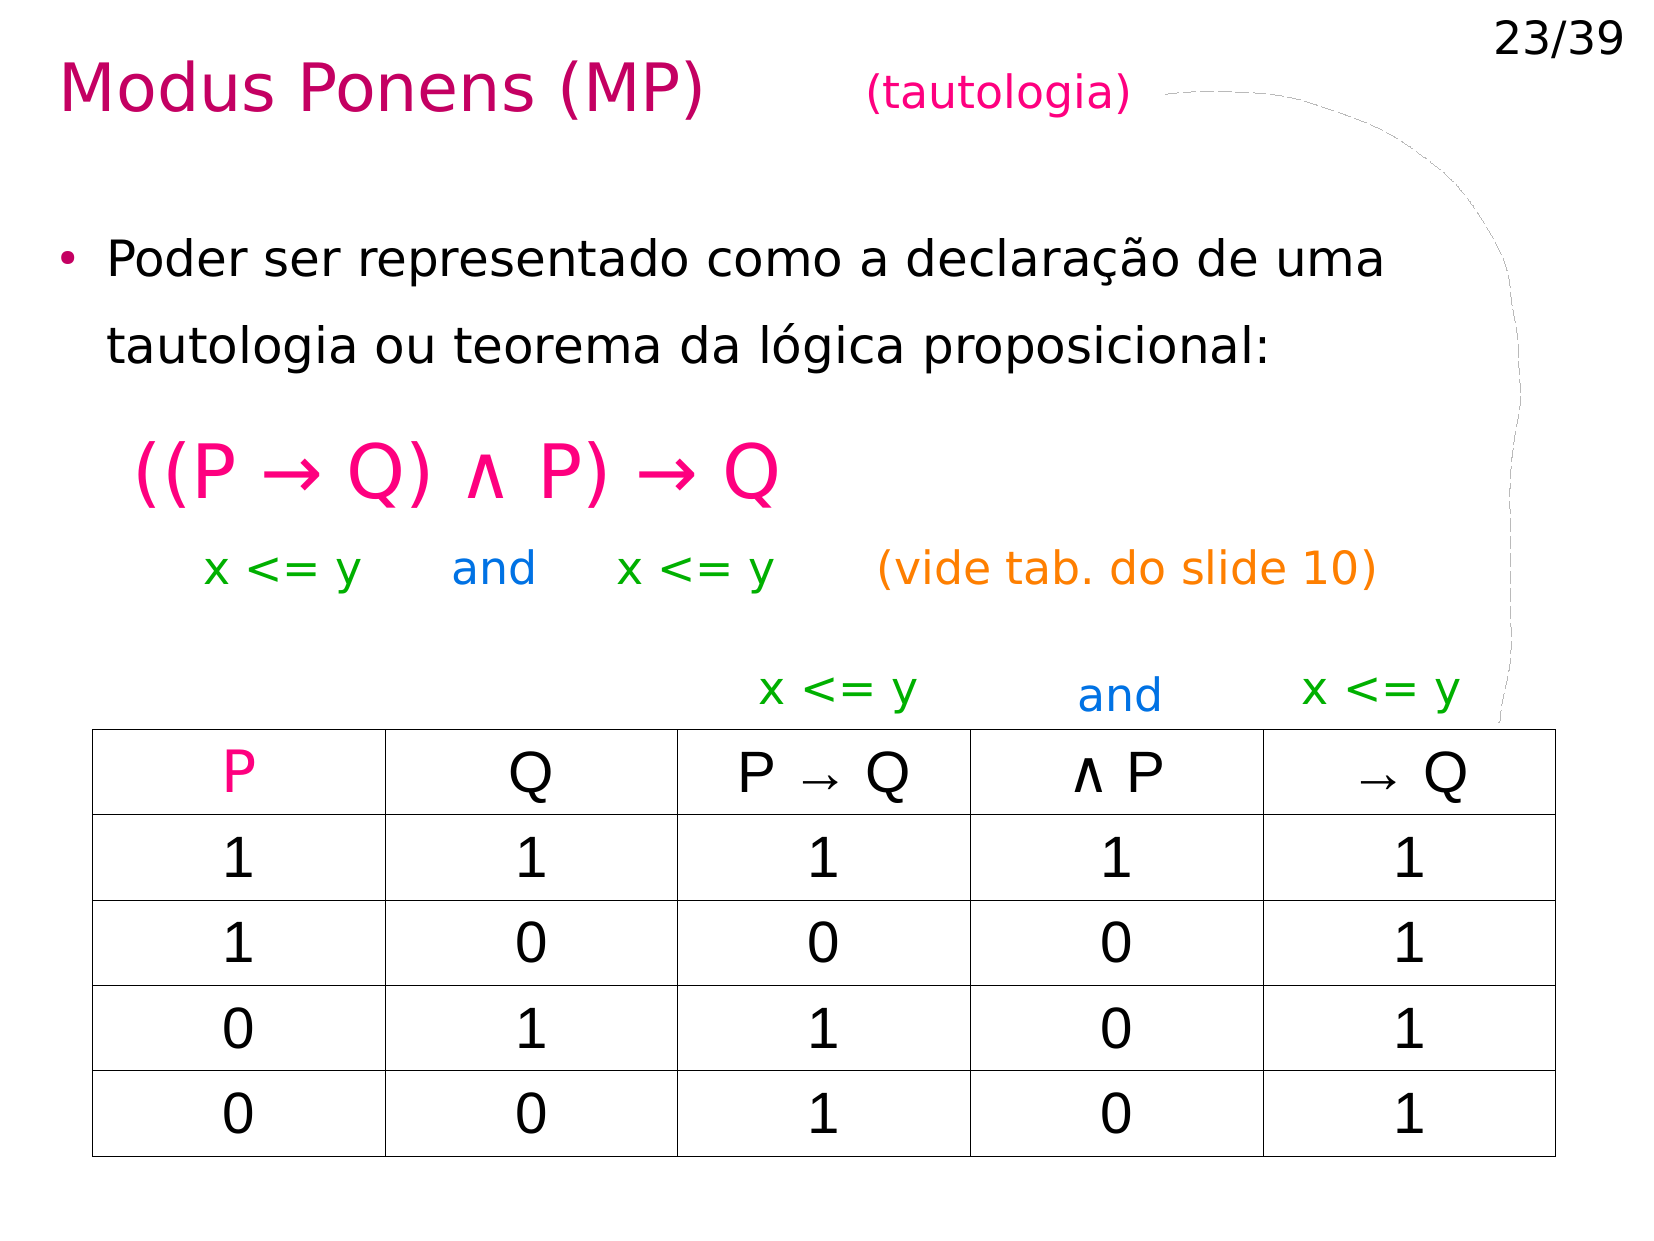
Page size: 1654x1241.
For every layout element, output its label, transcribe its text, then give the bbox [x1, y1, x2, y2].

table_cell 1 [1264, 901, 1555, 985]
table_cell 1 [386, 815, 677, 900]
table_cell 1 [1264, 1071, 1555, 1156]
text_box (vide tab. do slide 10) [861, 534, 1394, 603]
table_cell 1 [1264, 815, 1555, 900]
table_cell 0 [971, 1071, 1263, 1156]
table_cell 1 [93, 901, 385, 985]
table_cell 0 [971, 986, 1263, 1070]
table_cell 1 [93, 815, 385, 900]
table_cell 0 [971, 901, 1263, 985]
text_box and [1062, 661, 1179, 730]
table_header P [93, 730, 385, 814]
table_cell 1 [1264, 986, 1555, 1070]
table_cell 1 [971, 815, 1263, 900]
table_cell 1 [386, 986, 677, 1070]
text_box and [437, 534, 553, 603]
text_box x <= y [188, 534, 378, 603]
title Modus Ponens (MP) [59, 29, 1625, 148]
table_cell 0 [386, 1071, 677, 1156]
text_box ((P → Q) ∧ P) → Q [118, 377, 863, 655]
list Poder ser representado como a declaração de uma tautologia ou teorema da lógica proposicional: [59, 200, 1625, 1211]
table_cell 0 [93, 986, 385, 1070]
text_box x <= y [744, 654, 934, 723]
table_header P → Q [678, 730, 970, 814]
text_box x <= y [601, 534, 792, 603]
table_cell 1 [678, 986, 970, 1070]
table_cell 0 [93, 1071, 385, 1156]
table_cell 0 [678, 901, 970, 985]
text_box (tautologia) [850, 59, 1148, 128]
table_header Q [386, 730, 677, 814]
table_cell 1 [678, 815, 970, 900]
text_box x <= y [1286, 654, 1477, 723]
table_header ∧ P [971, 730, 1263, 814]
table_cell 1 [678, 1071, 970, 1156]
table_header → Q [1264, 730, 1555, 814]
table_cell 0 [386, 901, 677, 985]
